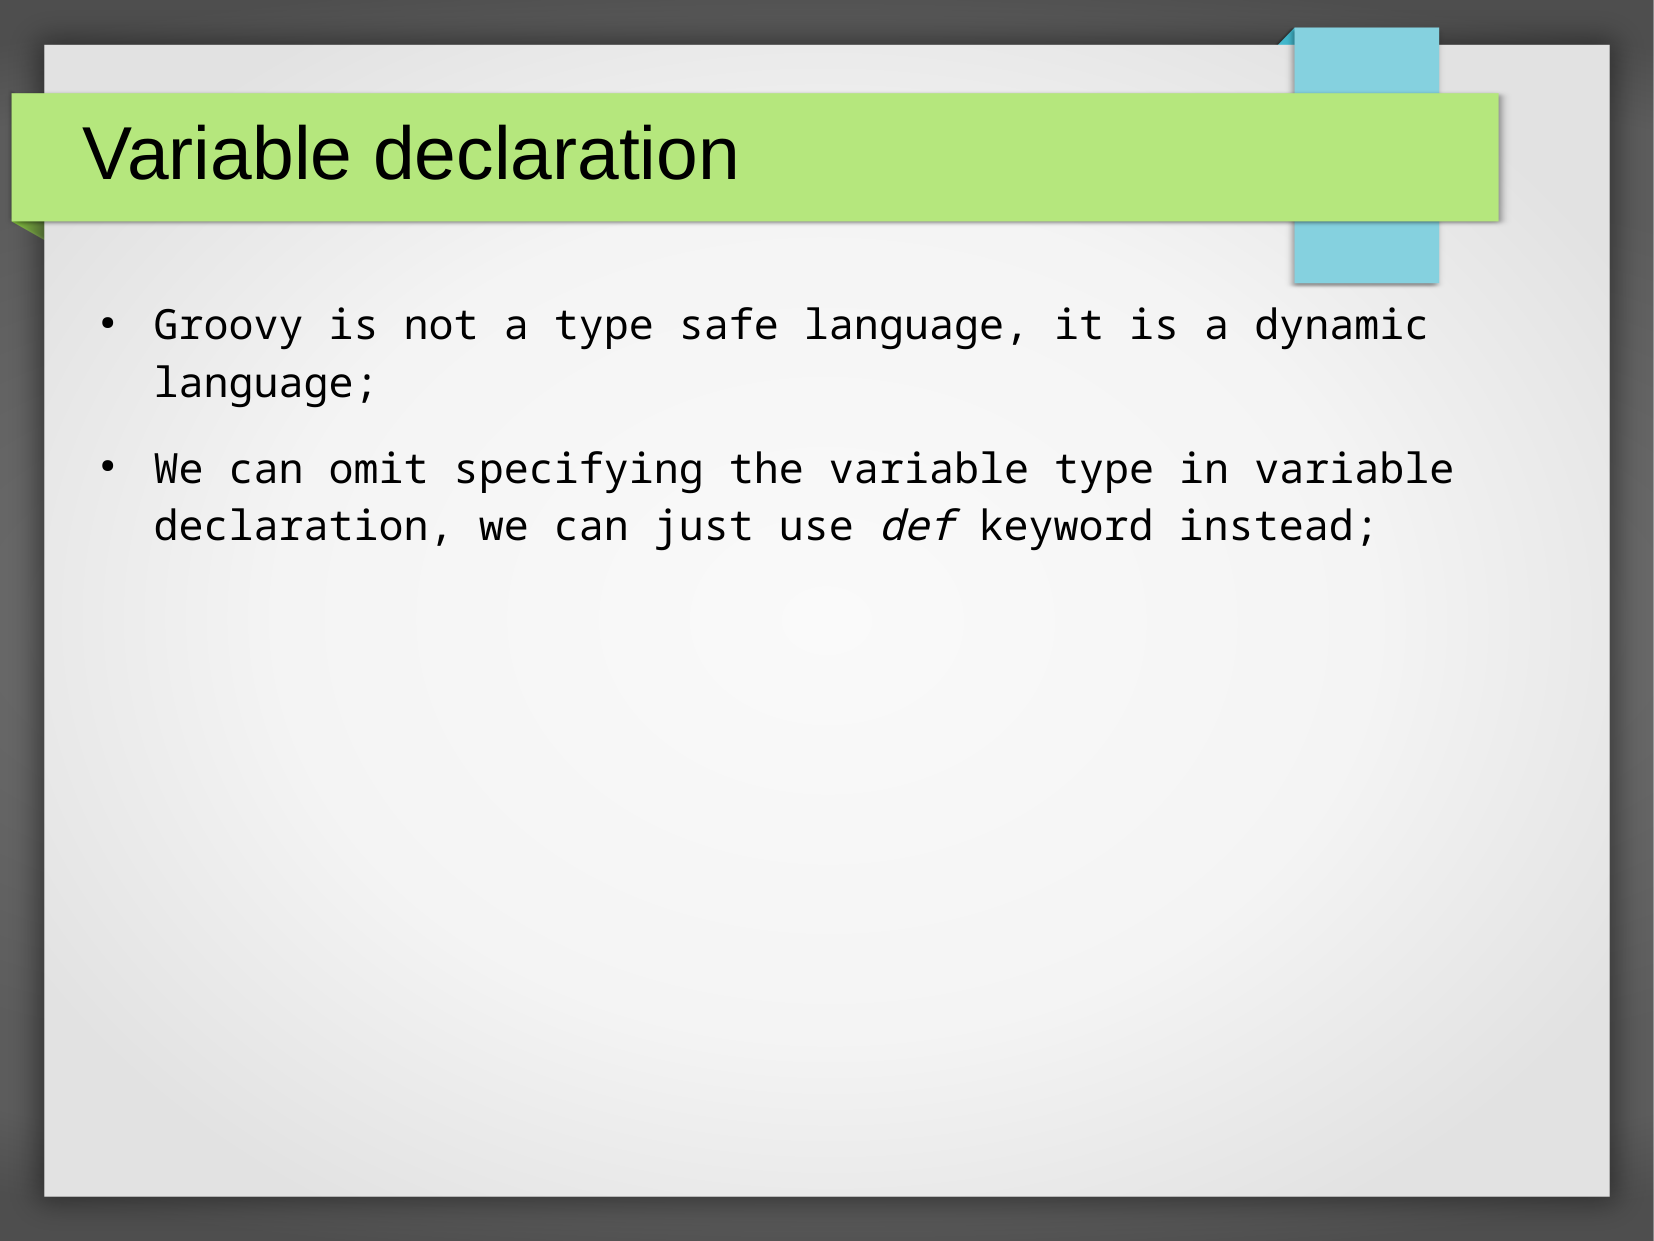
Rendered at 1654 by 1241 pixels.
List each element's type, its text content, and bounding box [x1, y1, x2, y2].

title Variable declaration [82, 94, 1264, 213]
list Groovy is not a type safe language, it is a dynamic language; We can omit specifying the variable type in variable declaration, we can just use def keyword instead; [82, 295, 1571, 1015]
picture [0, 0, 1654, 1241]
